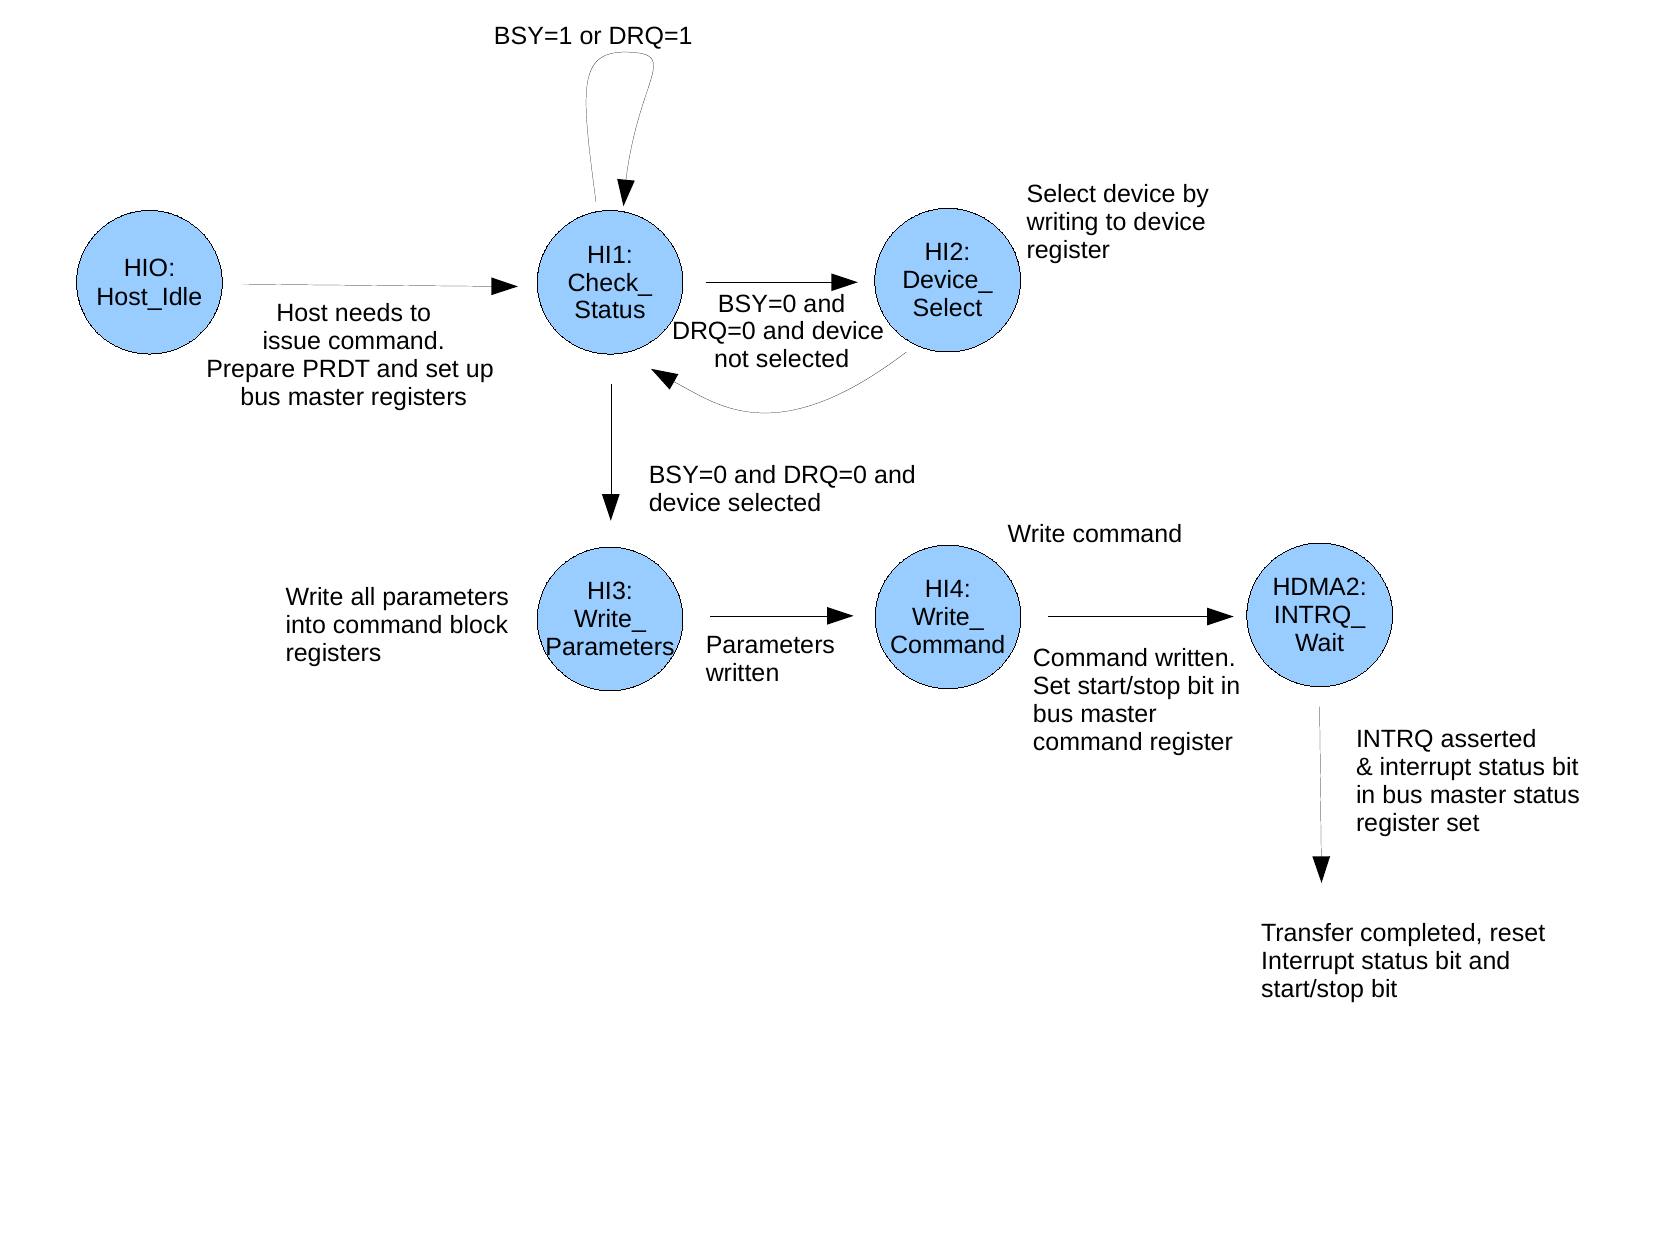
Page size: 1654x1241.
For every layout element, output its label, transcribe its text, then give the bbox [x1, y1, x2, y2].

text_box Write all parameters into command block registers [270, 575, 529, 675]
text_box Command written. Set start/stop bit in bus master command register [1018, 636, 1276, 792]
text_box HI3: Write_ Parameters [537, 547, 683, 691]
text_box BSY=1 or DRQ=1 [479, 14, 799, 57]
text_box HI4: Write_ Command [875, 545, 1021, 655]
text_box Parameters written [691, 623, 1010, 695]
text_box HI2: Device_ Select [874, 208, 1021, 352]
text_box HIO: Host_Idle [76, 210, 220, 355]
text_box Host needs to issue command. Prepare PRDT and set up bus master registers [191, 263, 517, 419]
text_box HI1: Check_ Status [537, 210, 683, 355]
text_box BSY=0 and DRQ=0 and device selected [634, 453, 953, 525]
text_box INTRQ asserted & interrupt status bit in bus master status register set [1341, 717, 1599, 845]
text_box HDMA2: INTRQ_ Wait [1246, 543, 1393, 687]
text_box Transfer completed, reset Interrupt status bit and start/stop bit [1246, 911, 1566, 1011]
text_box Write command [992, 512, 1251, 556]
text_box Select device by writing to device register [1011, 172, 1270, 272]
